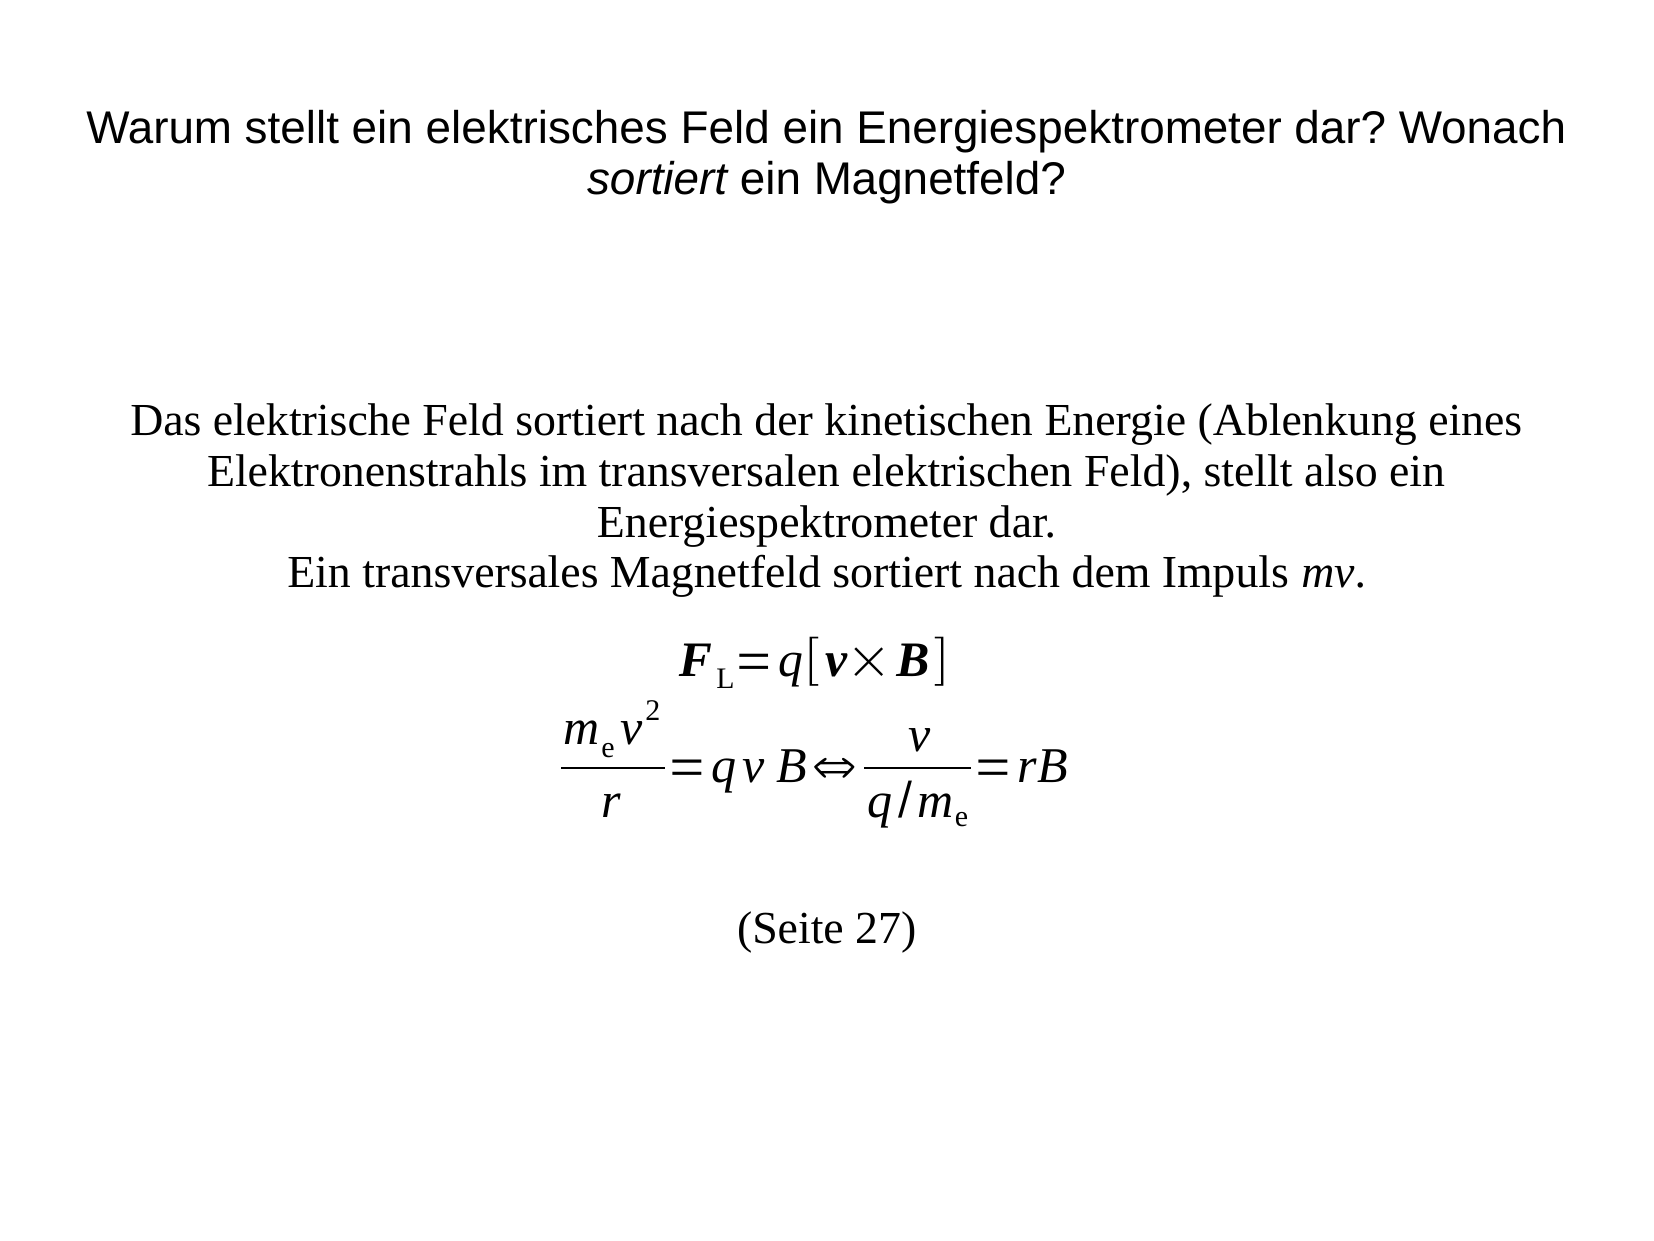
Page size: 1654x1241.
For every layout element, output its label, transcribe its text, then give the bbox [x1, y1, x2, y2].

chart [545, 632, 1081, 835]
subtitle Das elektrische Feld sortiert nach der kinetischen Energie (Ablenkung eines Elektronenstrahls im transversalen elektrischen Feld), stellt also ein Energiespektrometer dar. Ein transversales Magnetfeld sortiert nach dem Impuls mv. (Seite 27) [82, 290, 1571, 1109]
title Warum stellt ein elektrisches Feld ein Energiespektrometer dar? Wonach sortiert ein Magnetfeld? [82, 49, 1571, 257]
